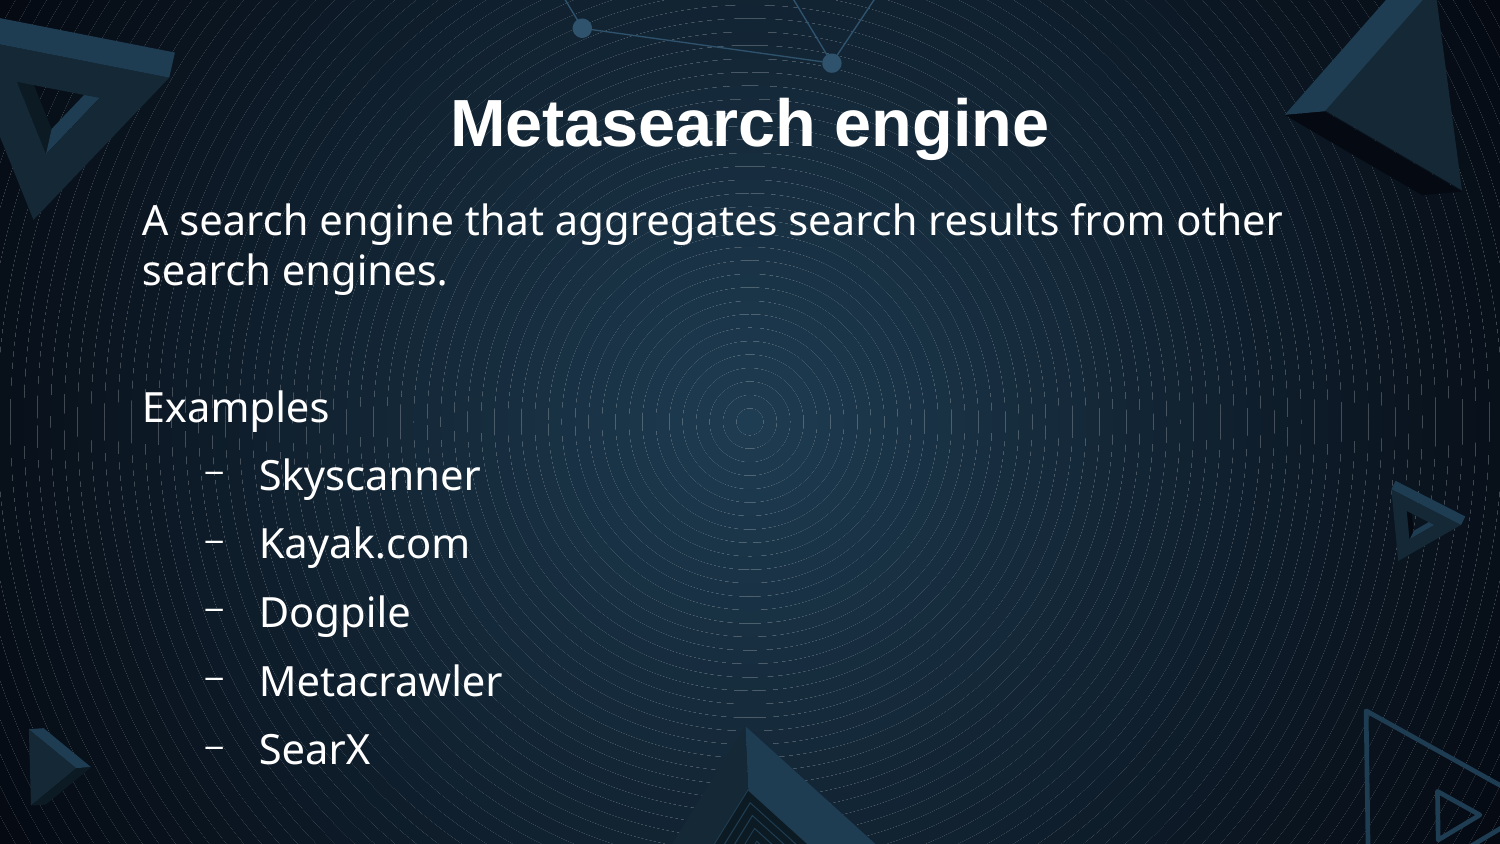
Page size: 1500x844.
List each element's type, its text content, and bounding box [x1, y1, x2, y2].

title Metasearch engine [116, 96, 1383, 145]
list A search engine that aggregates search results from other search engines. Examples Skyscanner Kayak.com Dogpile Metacrawler SearX [116, 178, 1383, 844]
